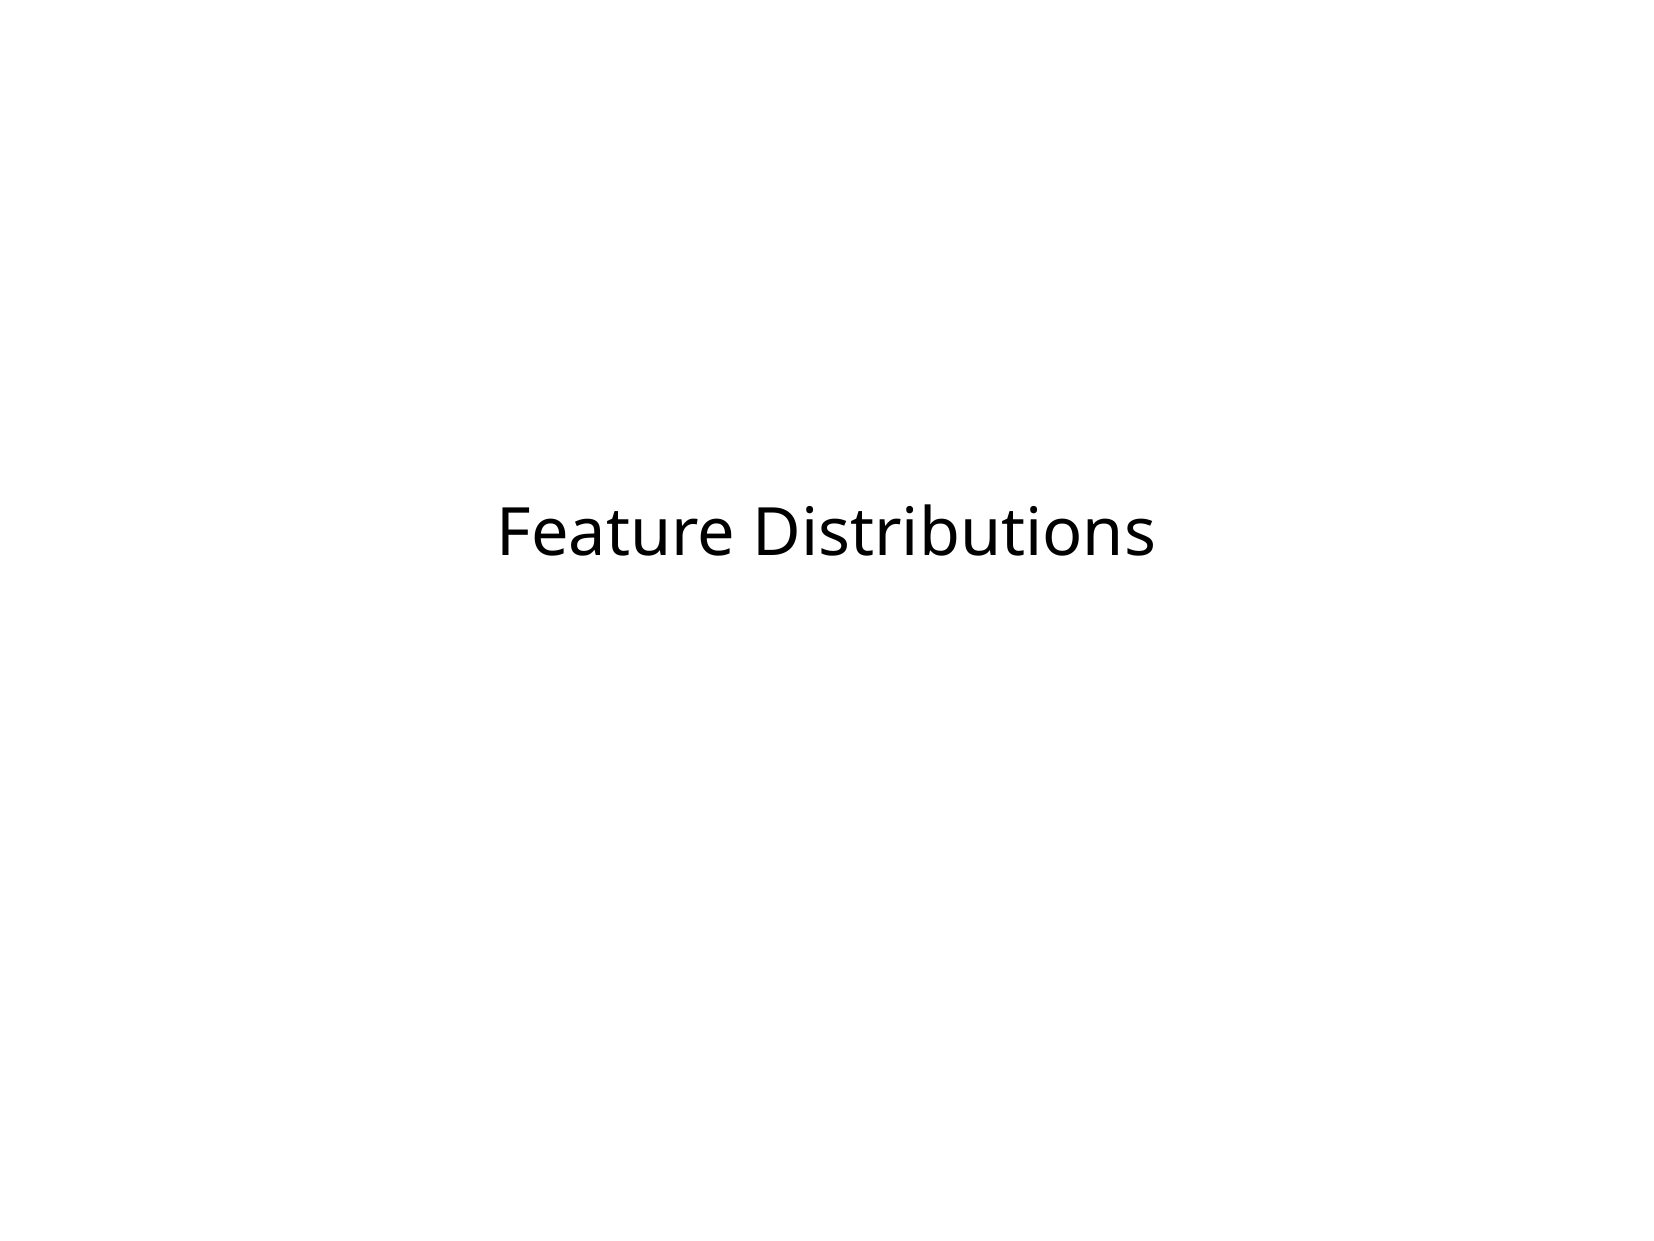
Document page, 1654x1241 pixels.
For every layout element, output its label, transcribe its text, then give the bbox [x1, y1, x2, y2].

subtitle Feature Distributions [82, 49, 1571, 1010]
